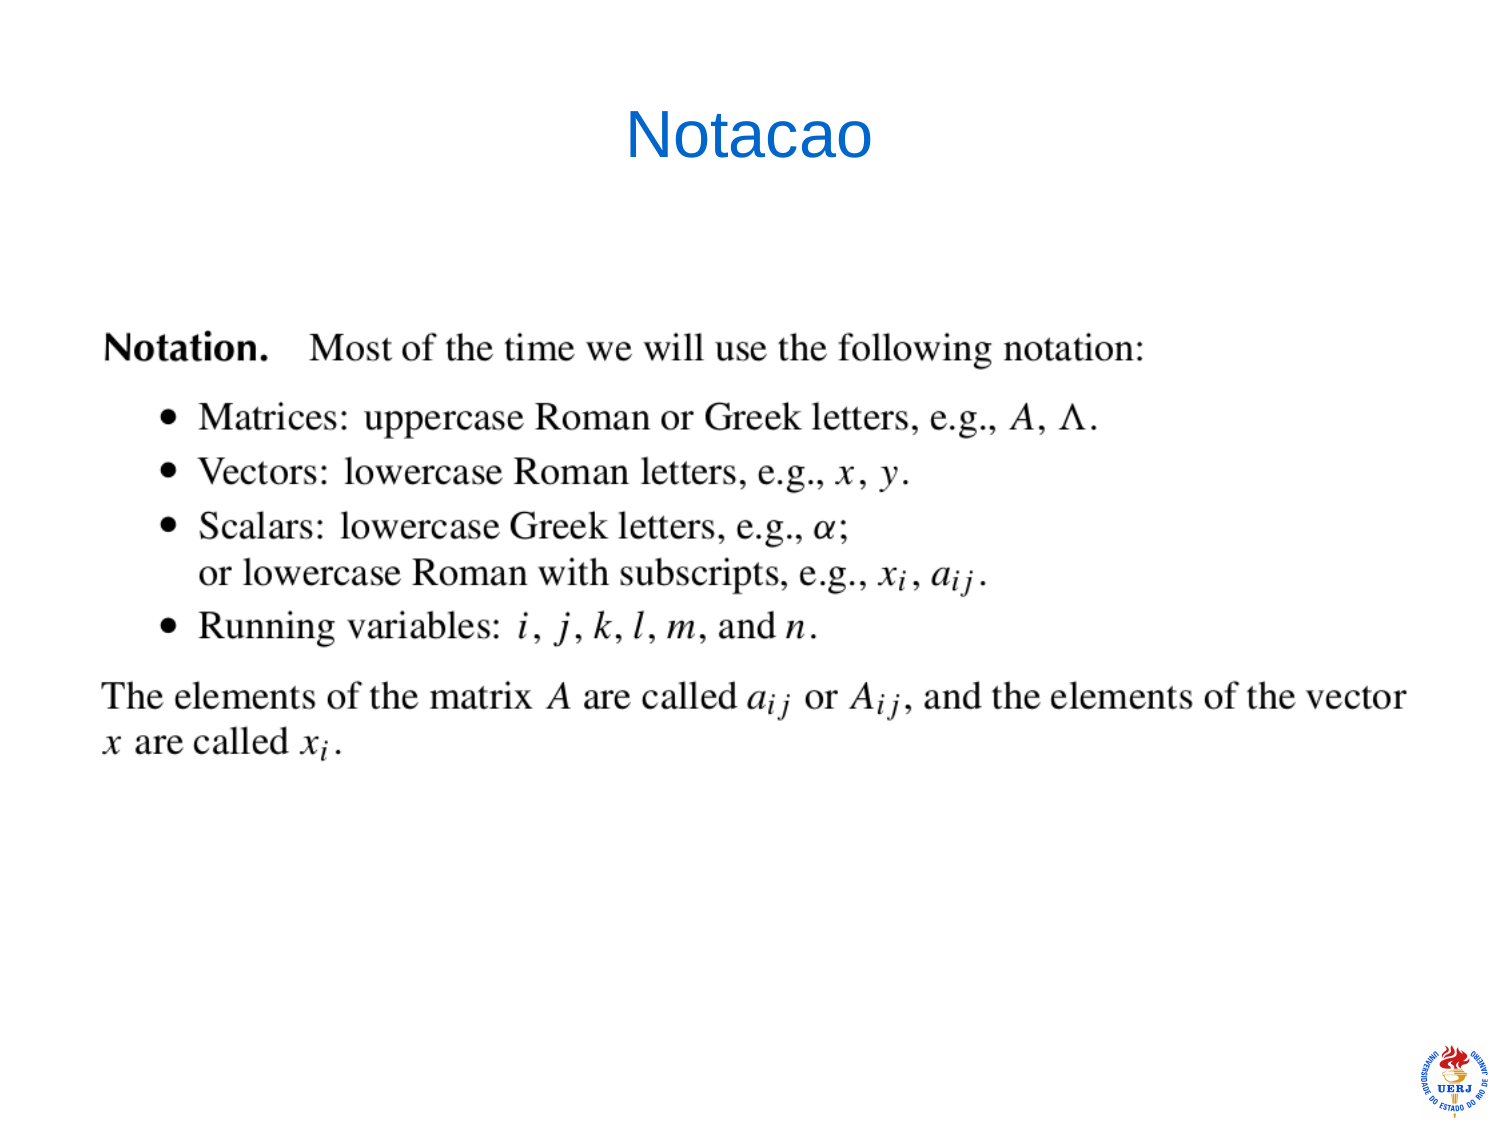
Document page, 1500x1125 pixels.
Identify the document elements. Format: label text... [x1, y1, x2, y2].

picture [1421, 1045, 1488, 1118]
title Notacao [75, 45, 1424, 232]
picture [101, 330, 1408, 762]
